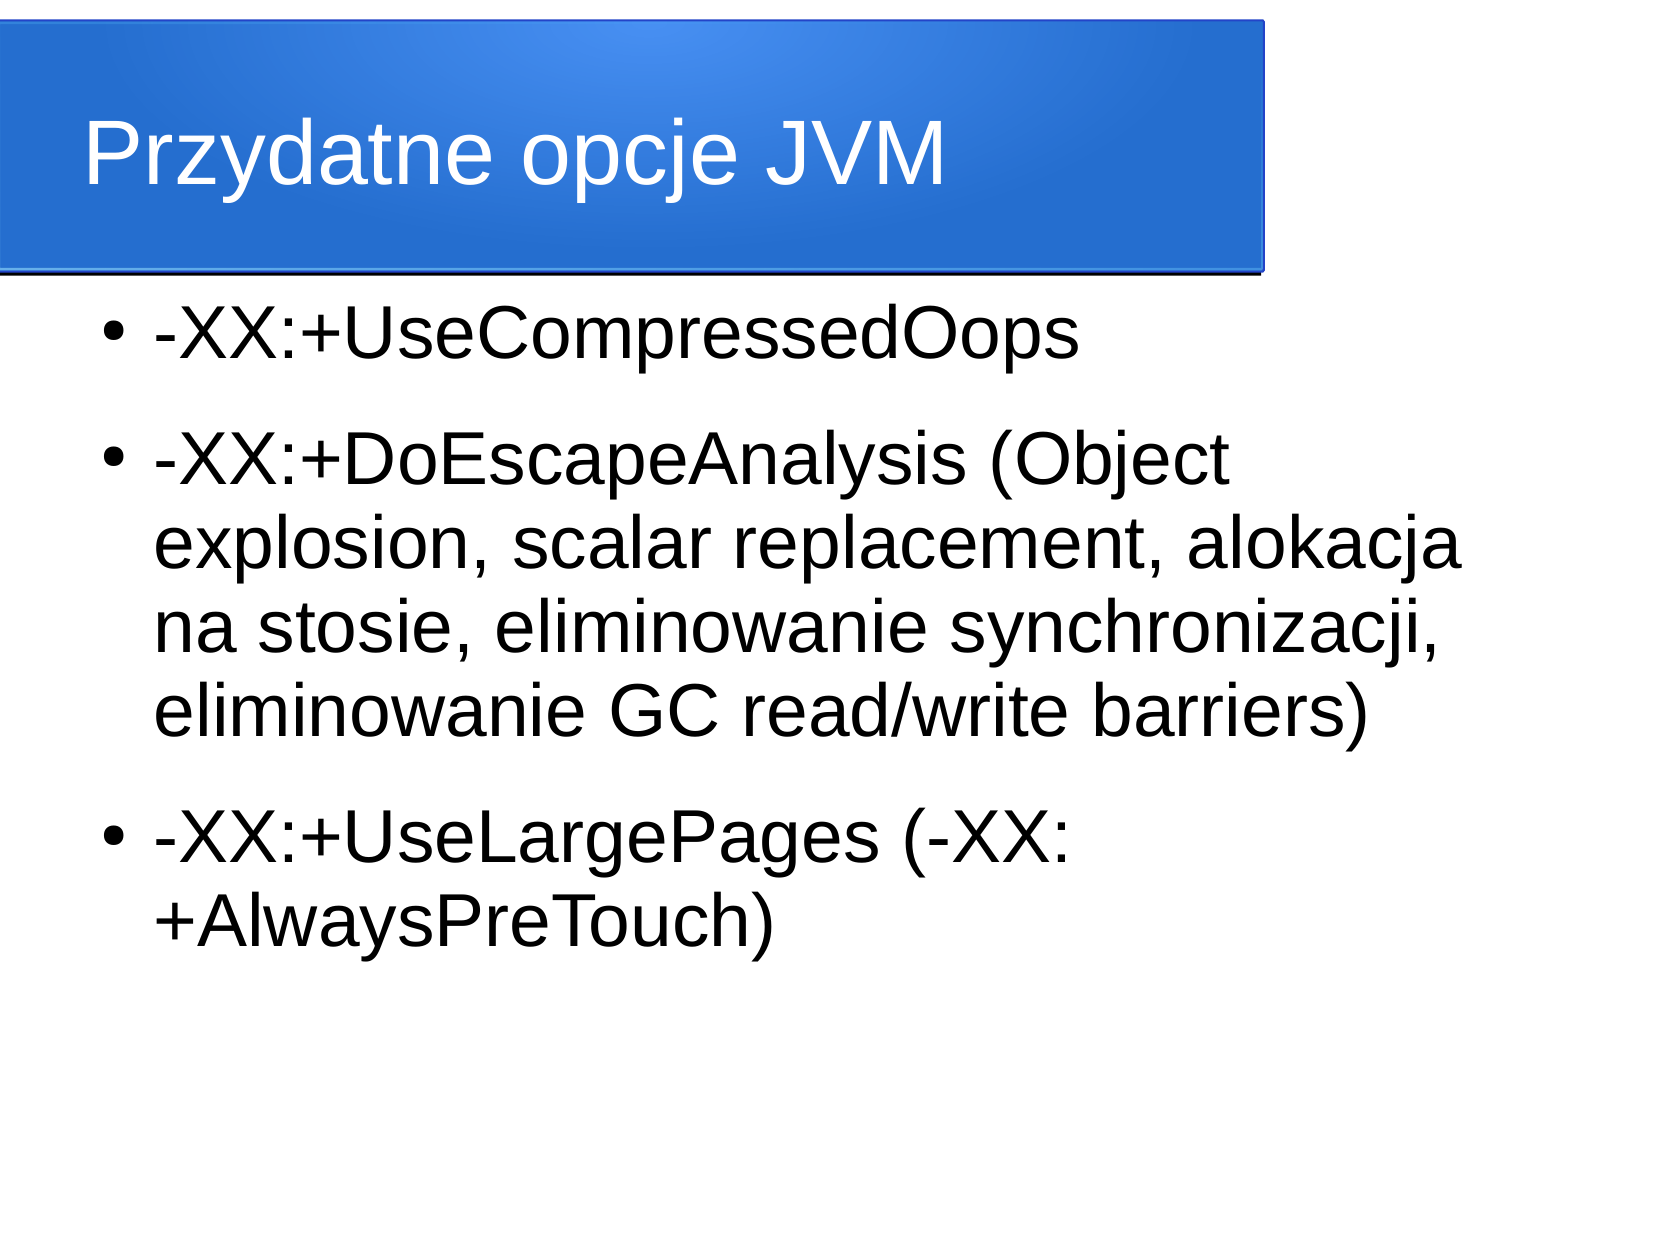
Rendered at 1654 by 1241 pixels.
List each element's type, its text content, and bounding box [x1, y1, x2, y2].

title Przydatne opcje JVM [82, 49, 1250, 257]
list -XX:+UseCompressedOops -XX:+DoEscapeAnalysis (Object explosion, scalar replacement, alokacja na stosie, eliminowanie synchronizacji, eliminowanie GC read/write barriers) -XX:+UseLargePages (-XX:+AlwaysPreTouch) [82, 290, 1538, 1010]
